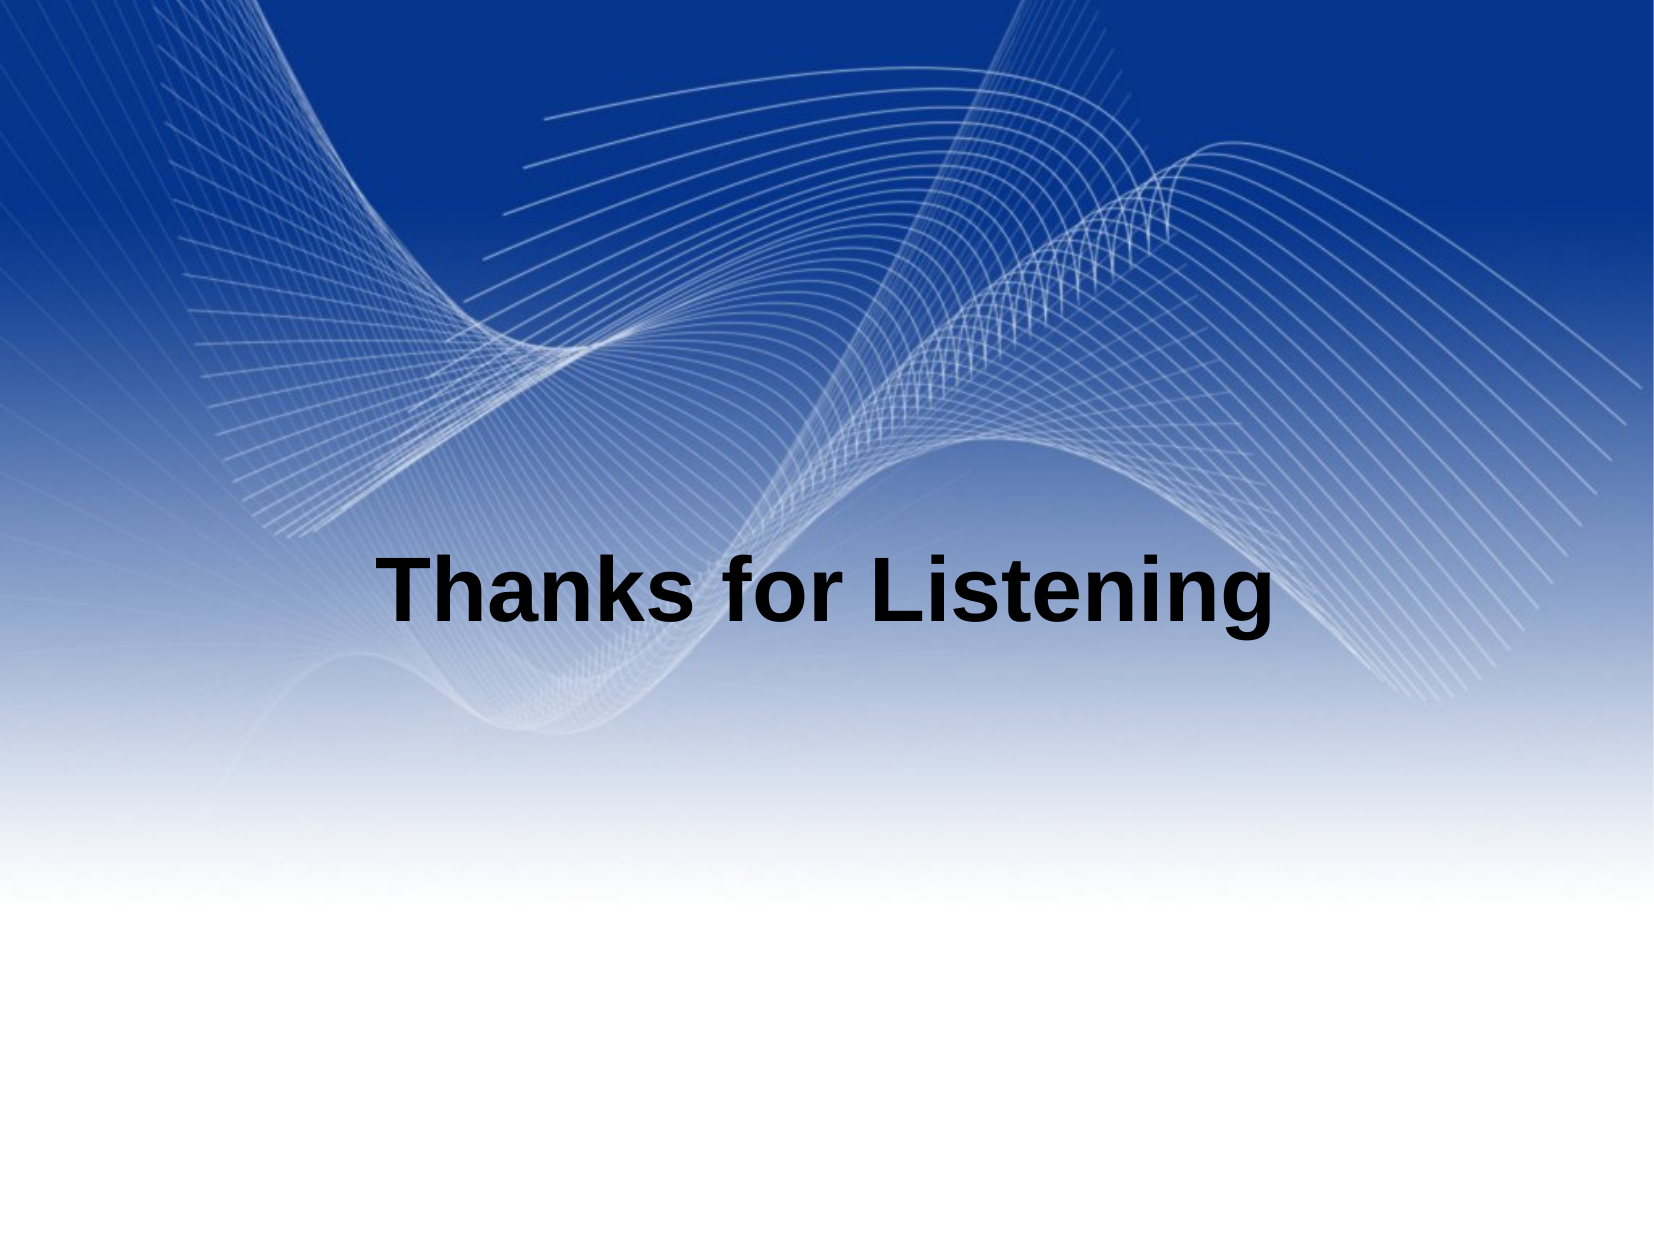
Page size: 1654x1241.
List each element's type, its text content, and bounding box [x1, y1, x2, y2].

text_box Thanks for Listening [295, 531, 1359, 649]
picture [0, 0, 1654, 1241]
